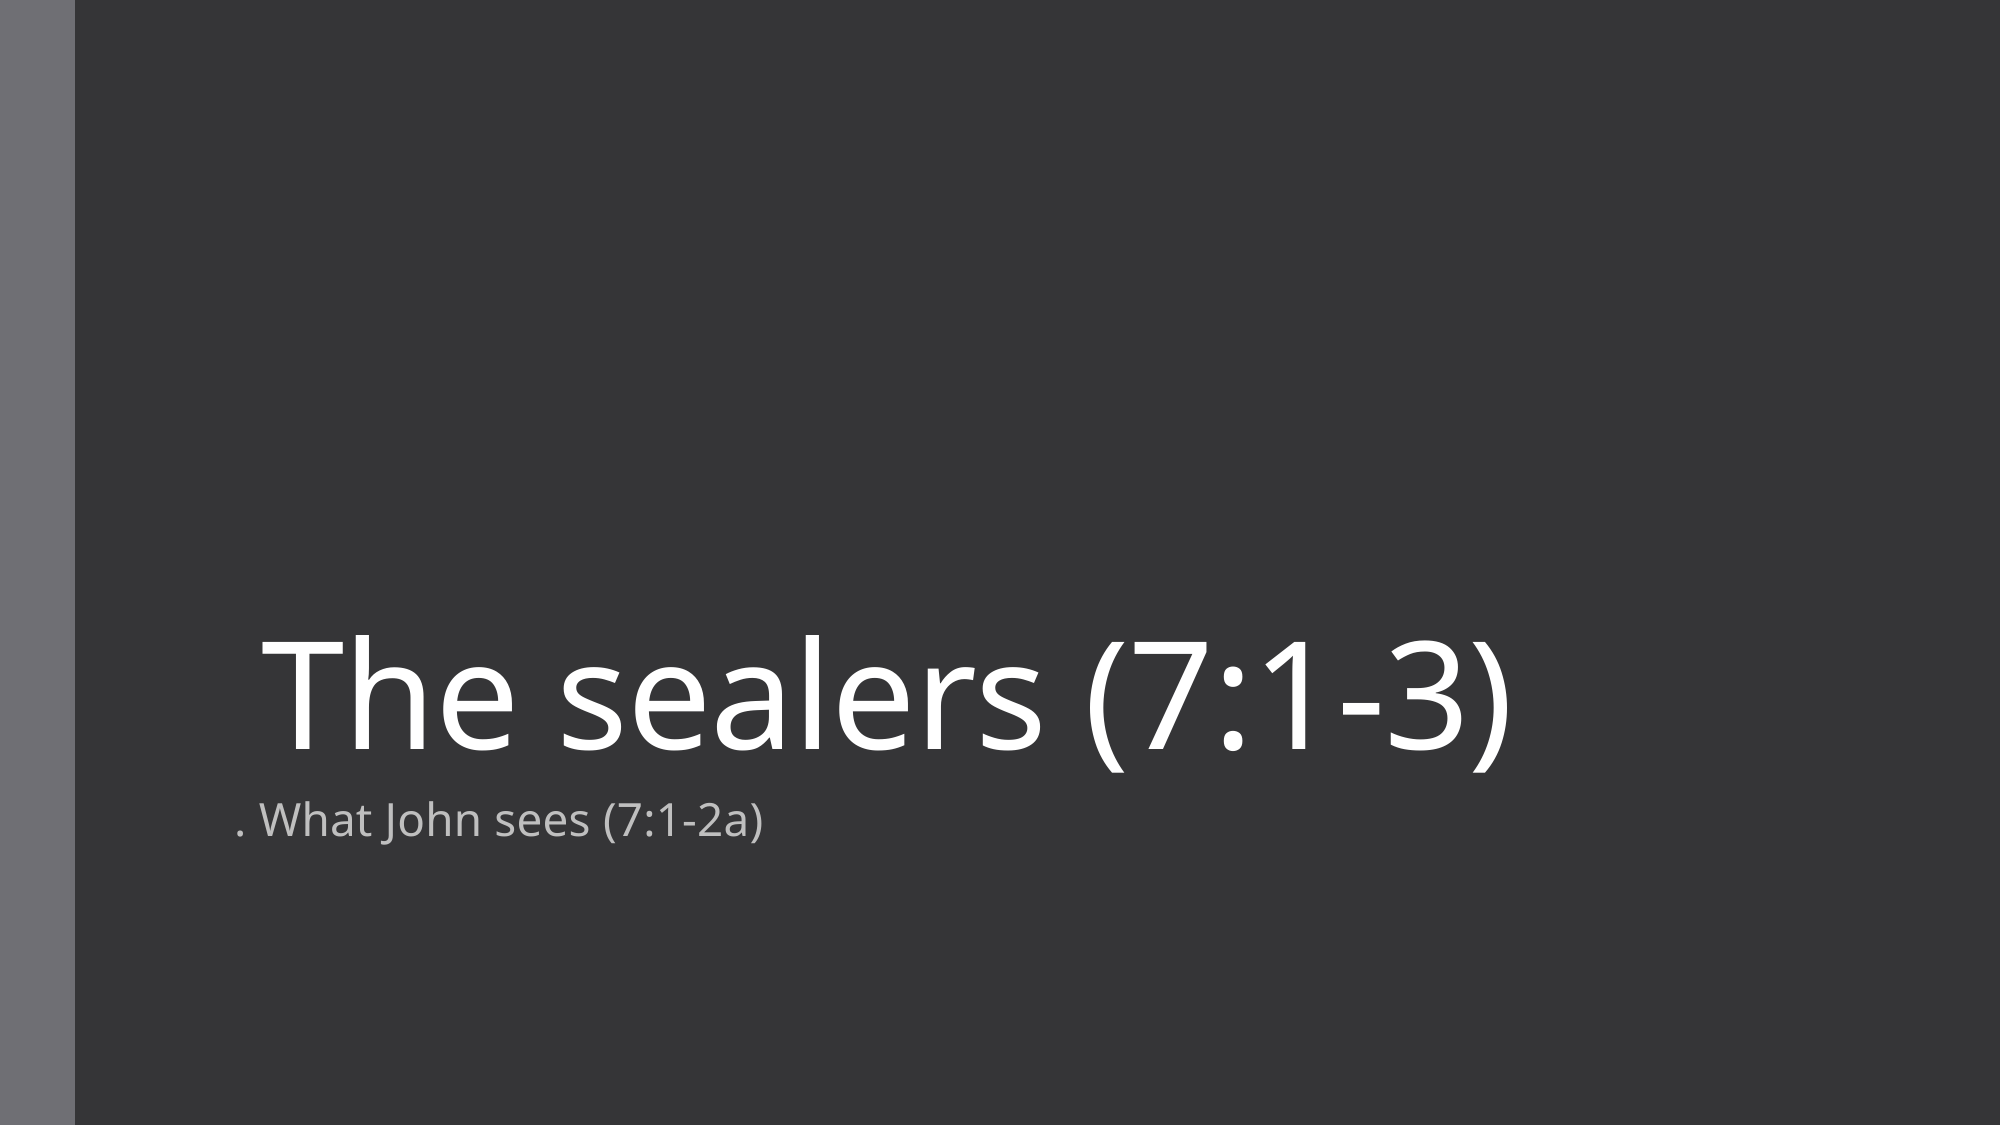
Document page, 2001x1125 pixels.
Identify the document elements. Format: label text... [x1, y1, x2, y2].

title The sealers (7:1-3) [206, 124, 1752, 787]
subtitle . What John sees (7:1-2a) [206, 787, 1752, 1066]
